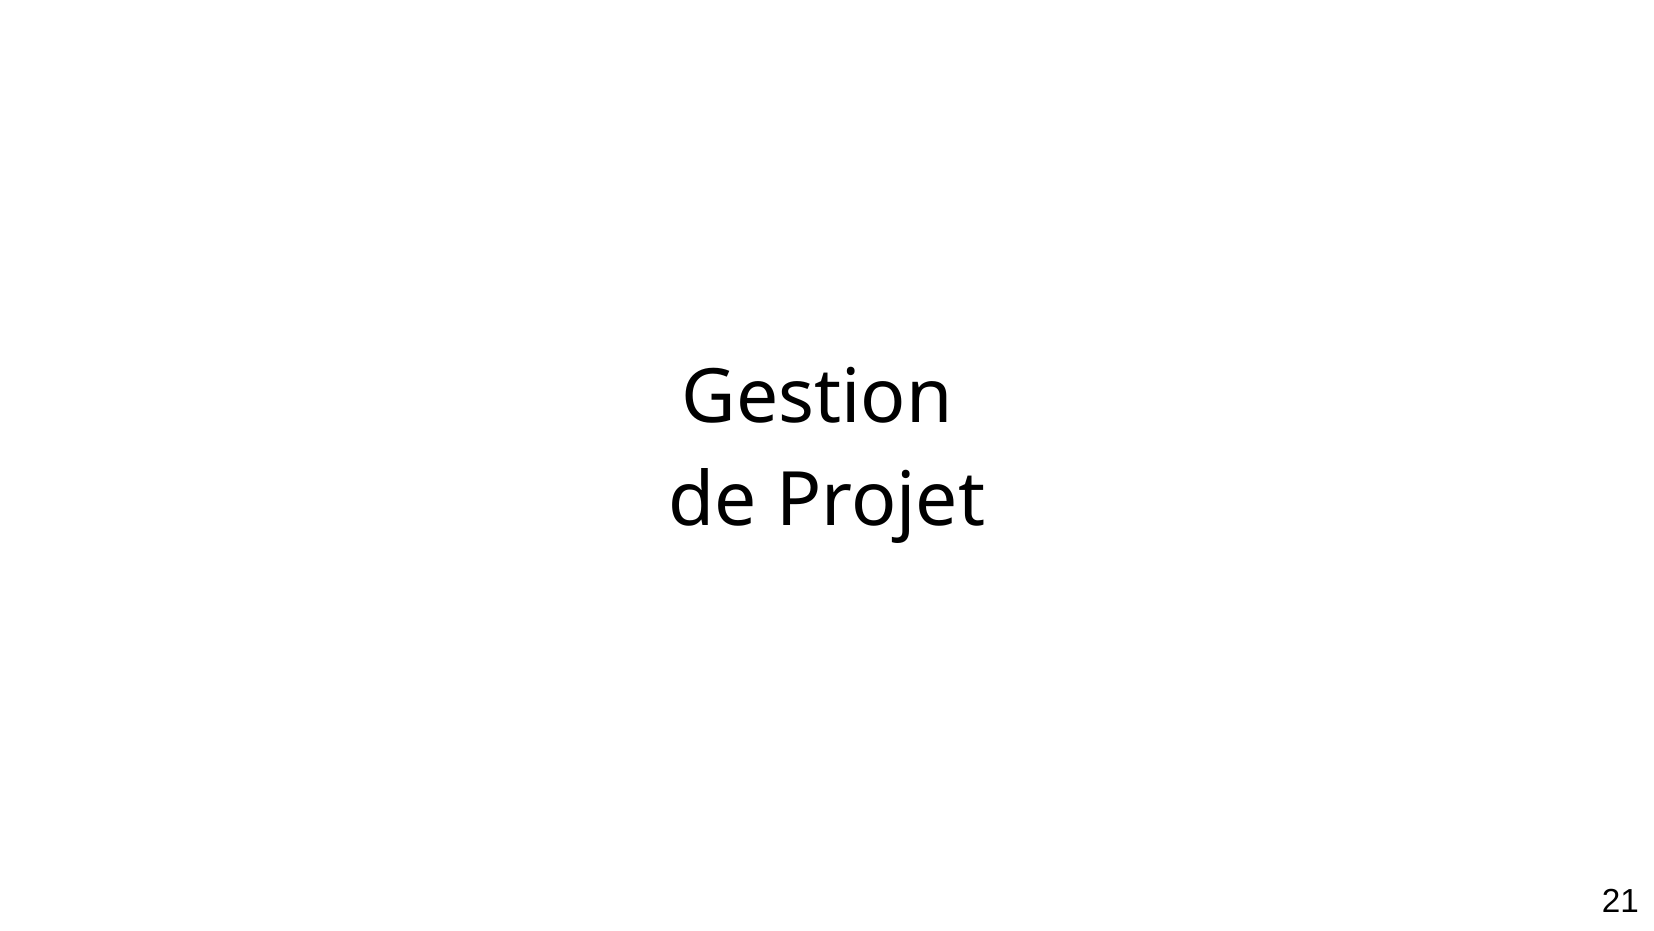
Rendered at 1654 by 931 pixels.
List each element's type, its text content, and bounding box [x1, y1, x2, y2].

text_box Gestion de Projet [437, 335, 1216, 595]
text_box <number> [1024, 874, 1654, 931]
